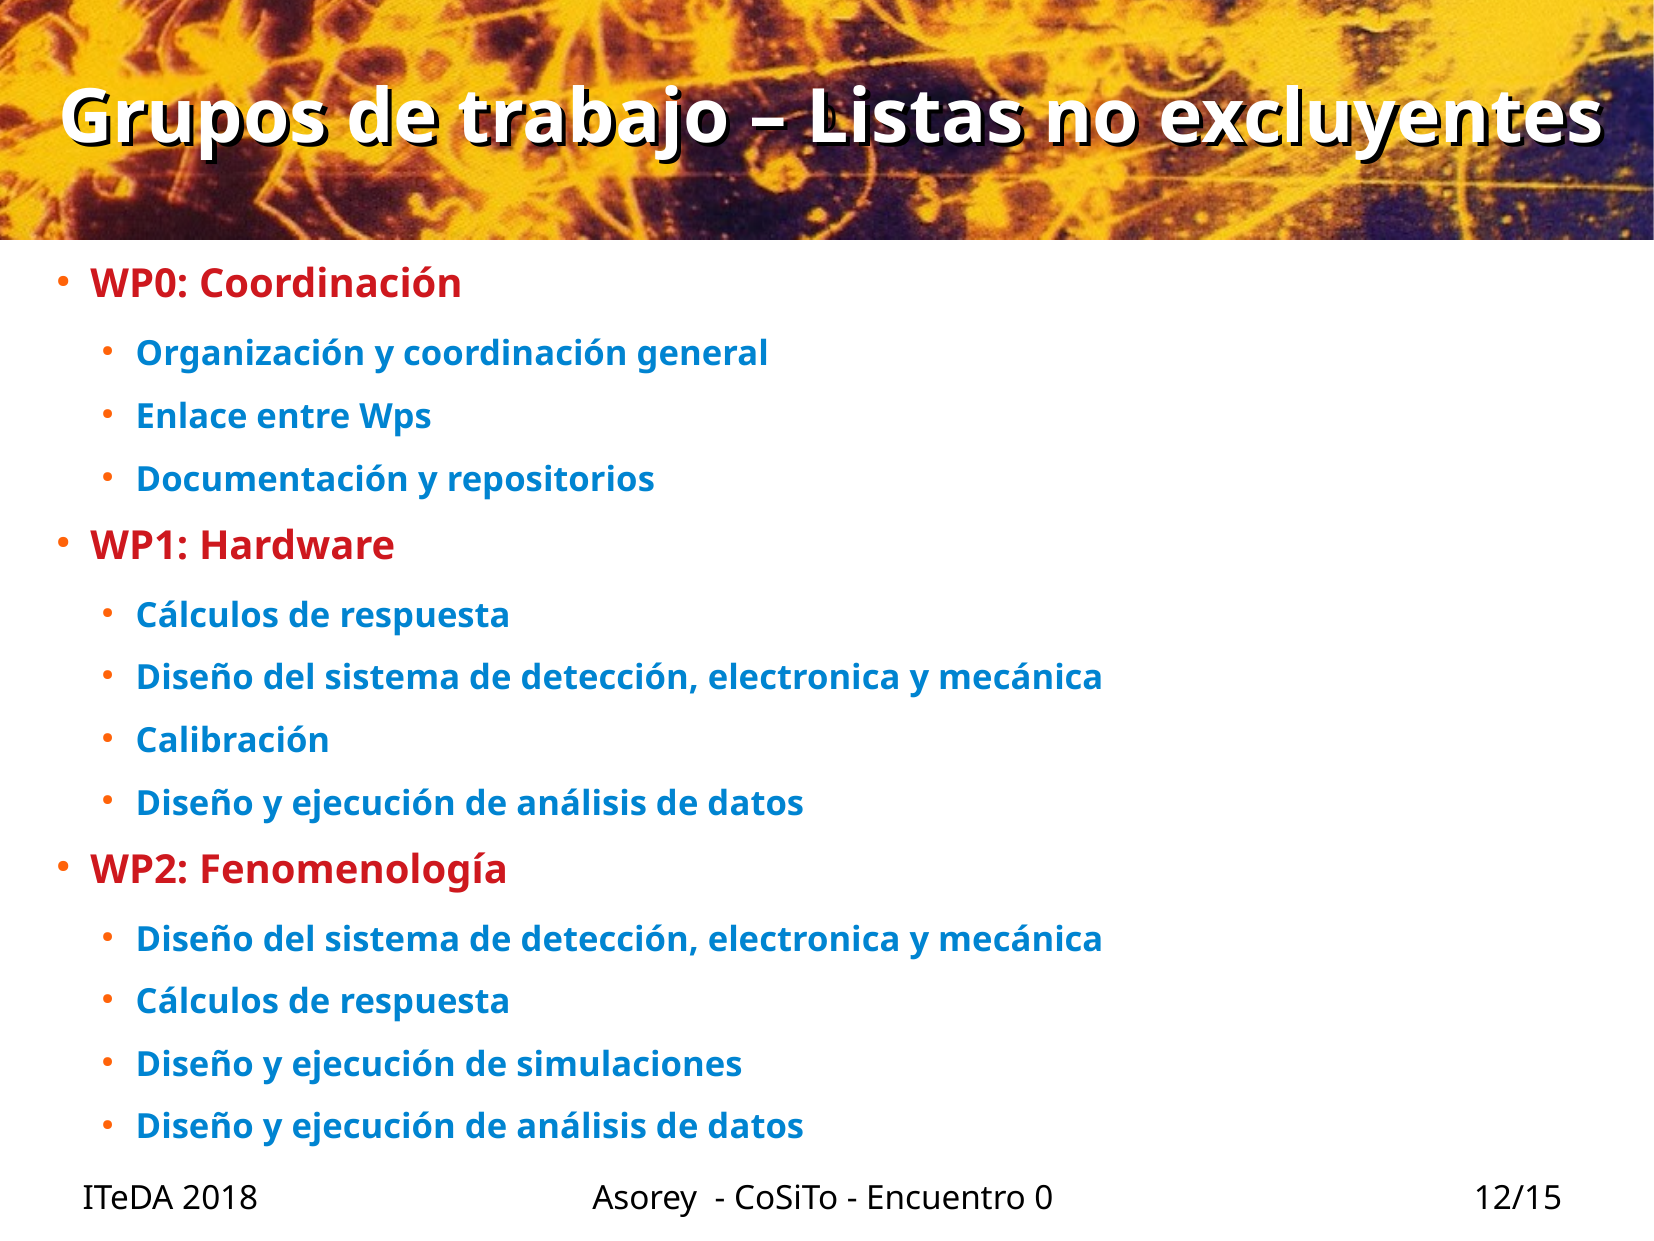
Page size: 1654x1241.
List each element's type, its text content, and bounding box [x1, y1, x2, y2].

title Grupos de trabajo – Listas no excluyentes [45, 38, 1606, 189]
list WP0: Coordinación Organización y coordinación general Enlace entre Wps Documentación y repositorios WP1: Hardware Cálculos de respuesta Diseño del sistema de detección, electronica y mecánica Calibración Diseño y ejecución de análisis de datos WP2: Fenomenología Diseño del sistema de detección, electronica y mecánica Cálculos de respuesta Diseño y ejecución de simulaciones Diseño y ejecución de análisis de datos [45, 255, 1606, 1156]
picture [0, 0, 1654, 240]
